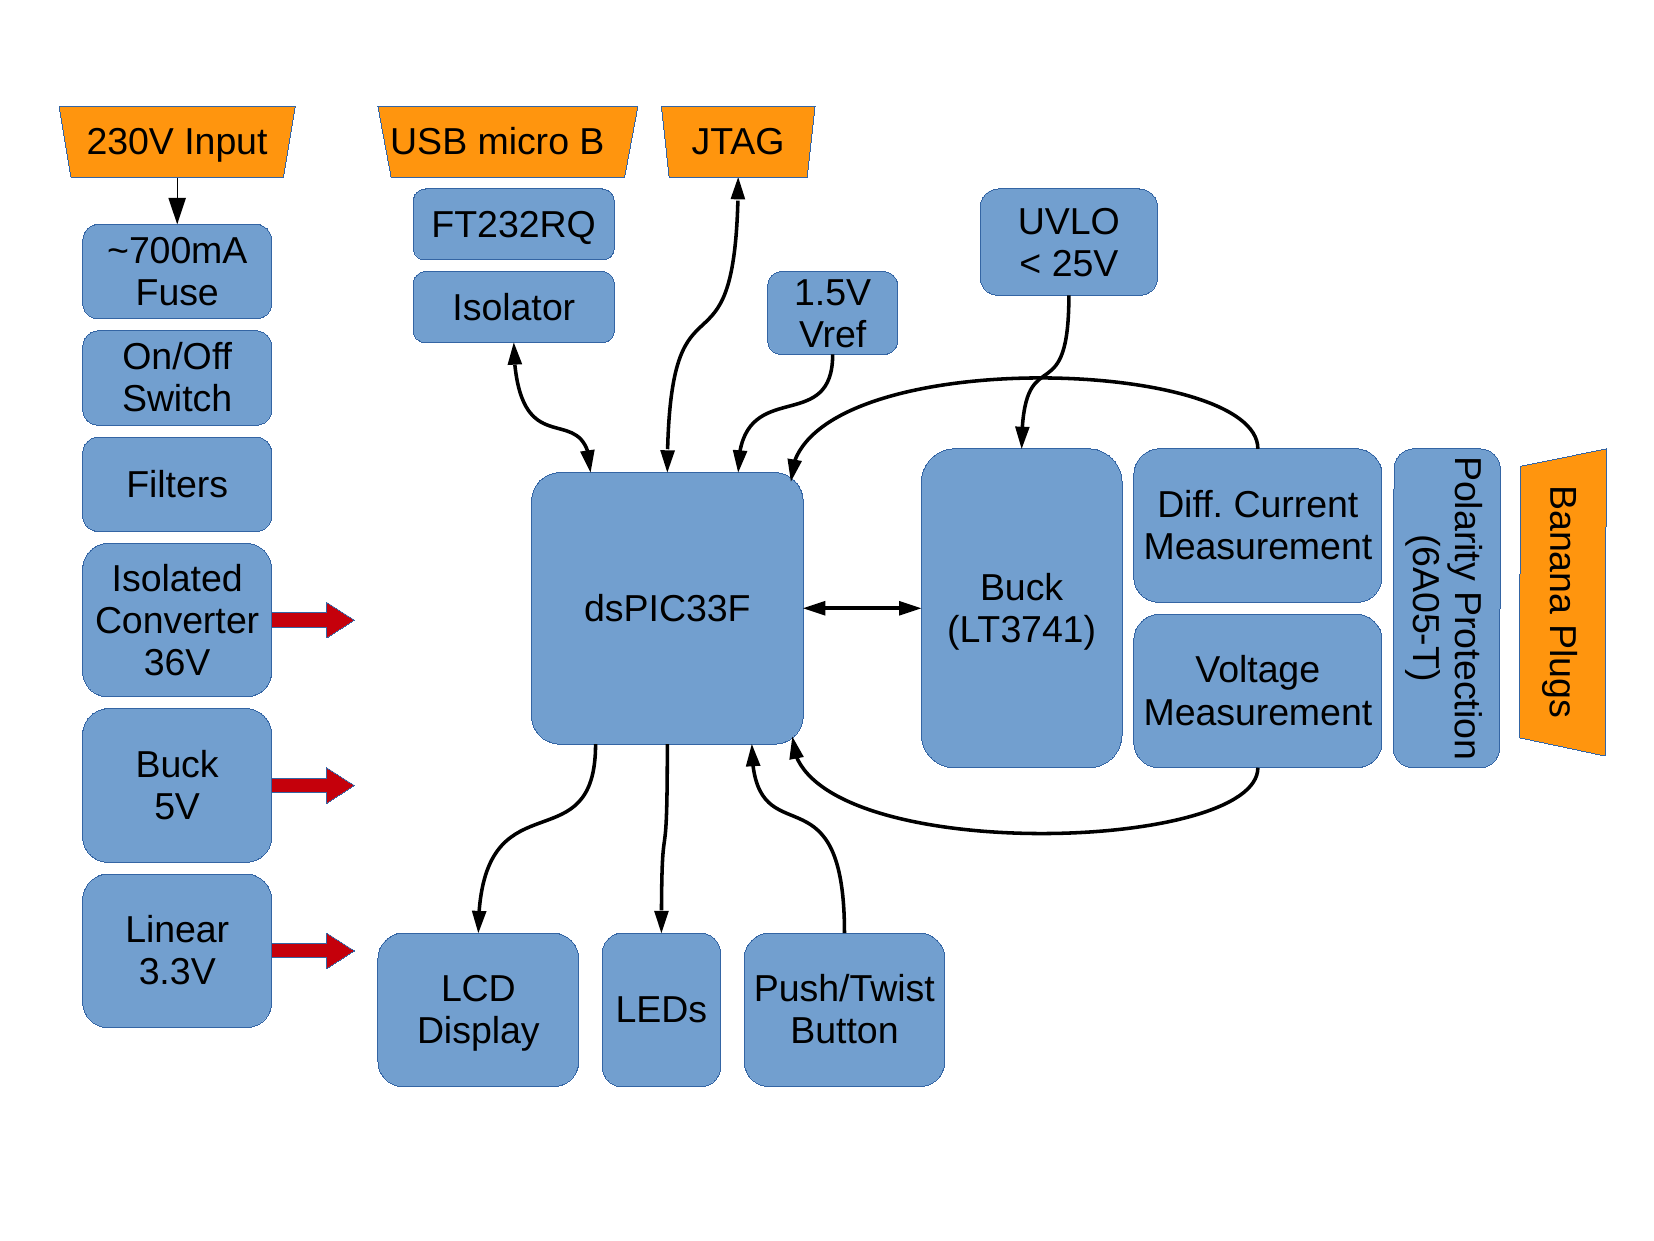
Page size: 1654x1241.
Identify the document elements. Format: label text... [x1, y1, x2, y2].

text_box ~700mA Fuse [82, 224, 272, 319]
text_box On/Off Switch [82, 330, 272, 426]
text_box Banana Plugs [1519, 448, 1607, 756]
text_box JTAG [661, 106, 816, 178]
text_box Push/Twist Button [744, 933, 945, 1087]
text_box [271, 602, 355, 638]
text_box LCD Display [377, 933, 579, 1087]
text_box USB micro B [377, 106, 638, 178]
text_box Voltage Measurement [1133, 614, 1382, 768]
text_box Diff. Current Measurement [1133, 448, 1382, 603]
text_box 1.5V Vref [767, 271, 898, 355]
text_box LEDs [602, 933, 721, 1087]
text_box Buck (LT3741) [921, 448, 1123, 768]
text_box dsPIC33F [531, 472, 804, 745]
text_box Polarity Protection (6A05-T) [1393, 448, 1501, 768]
text_box Filters [82, 437, 272, 532]
text_box Isolator [413, 271, 615, 343]
text_box FT232RQ [413, 188, 615, 260]
text_box [271, 933, 355, 969]
text_box Isolated Converter 36V [82, 543, 272, 697]
text_box Buck 5V [82, 708, 272, 863]
text_box Linear 3.3V [82, 874, 272, 1028]
text_box UVLO < 25V [980, 188, 1158, 296]
text_box 230V Input [59, 106, 296, 178]
text_box [271, 767, 355, 804]
